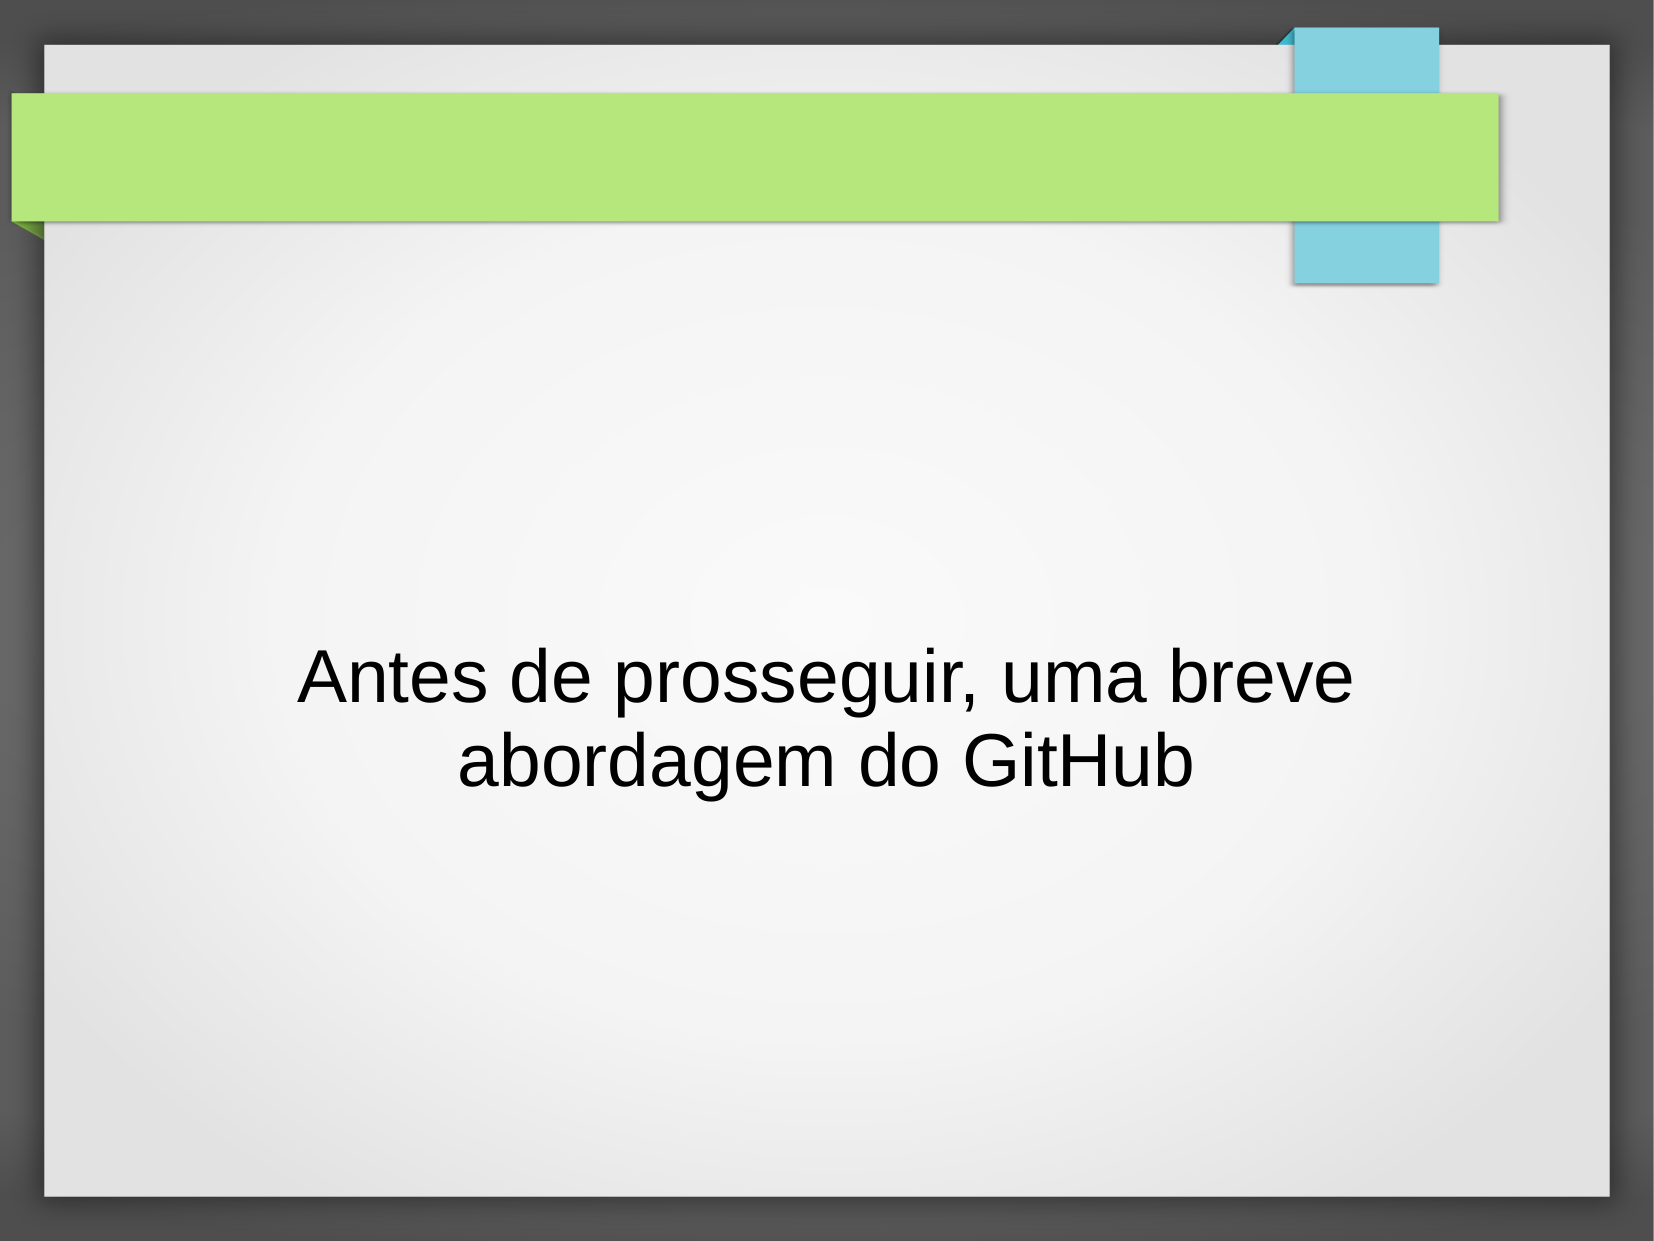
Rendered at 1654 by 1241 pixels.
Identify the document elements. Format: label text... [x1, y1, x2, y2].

subtitle Antes de prosseguir, uma breve abordagem do GitHub [236, 444, 1418, 993]
picture [0, 0, 1654, 1241]
